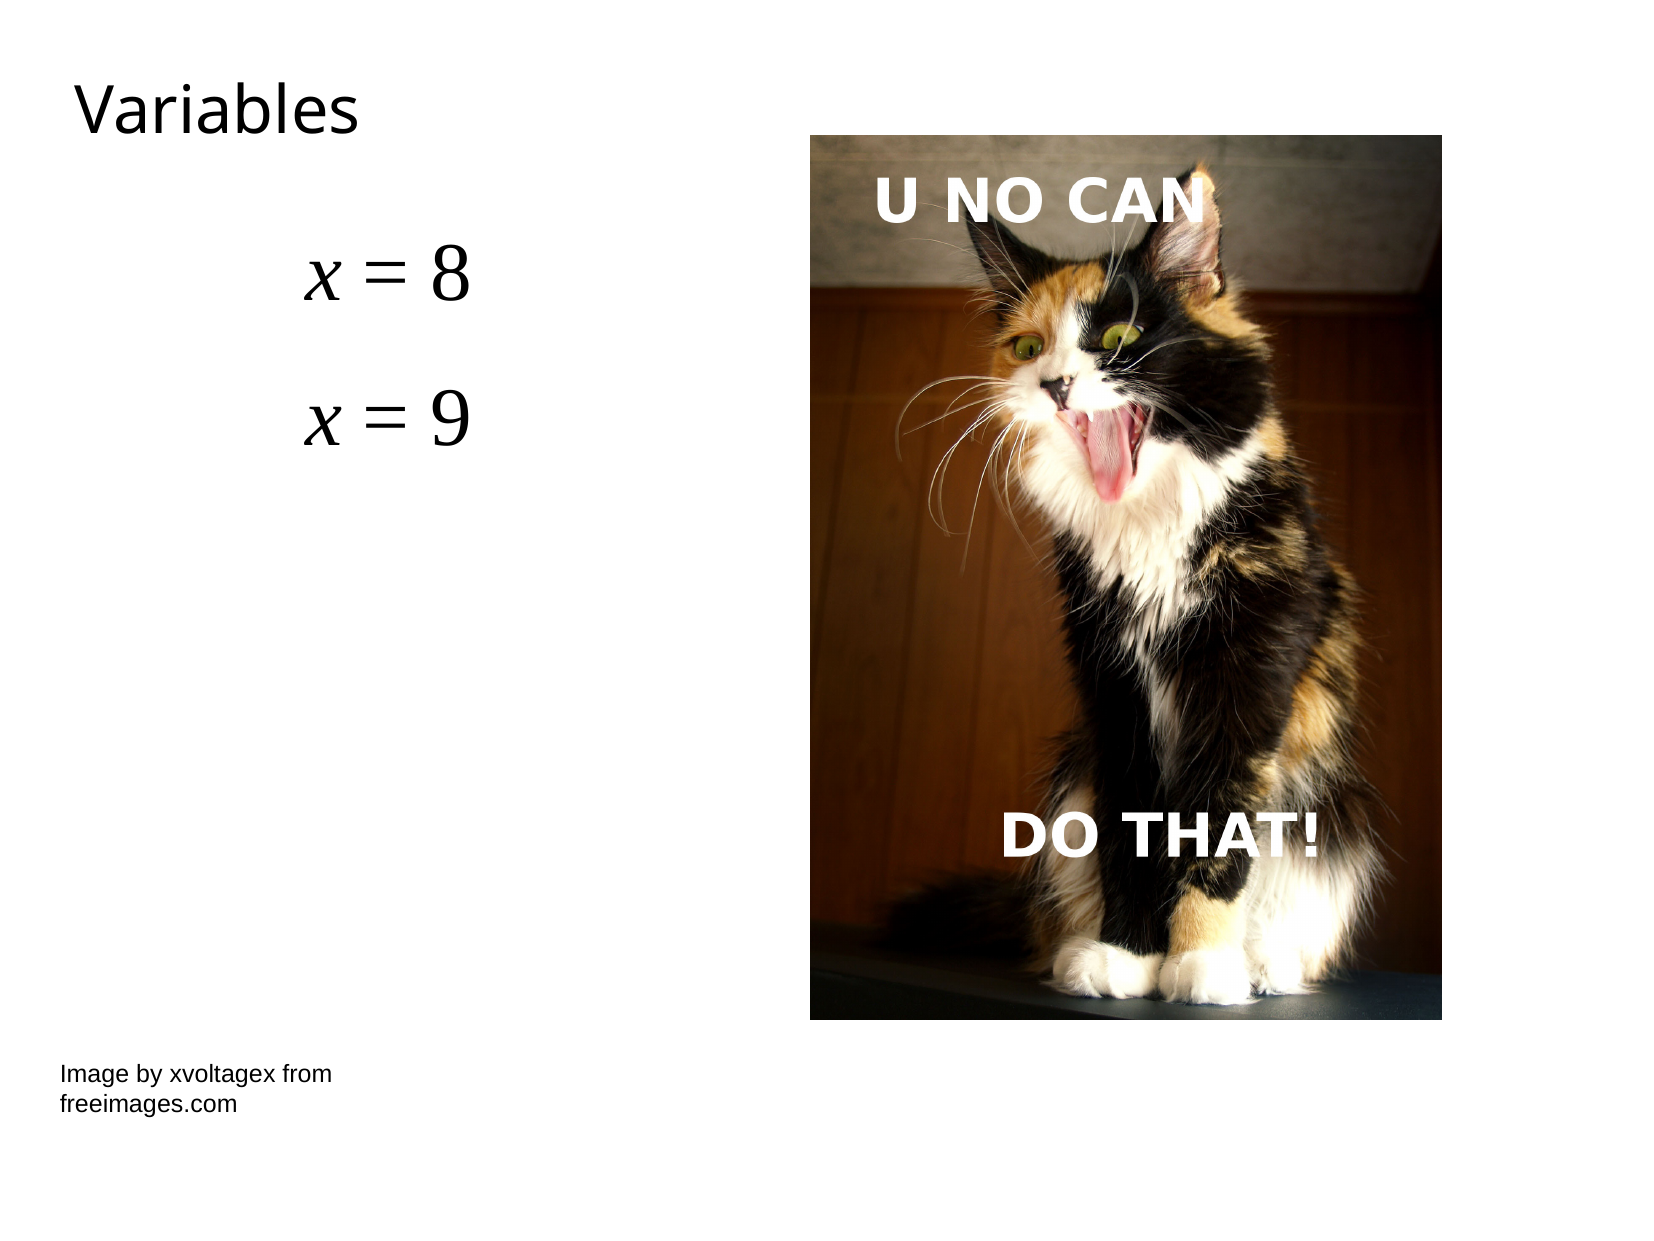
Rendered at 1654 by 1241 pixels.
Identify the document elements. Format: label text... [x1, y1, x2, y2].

picture [810, 135, 1442, 1020]
text_box x = 8 x = 9 [290, 210, 515, 502]
text_box Image by xvoltagex from freeimages.com [45, 1049, 533, 1093]
text_box Variables [60, 60, 1020, 180]
